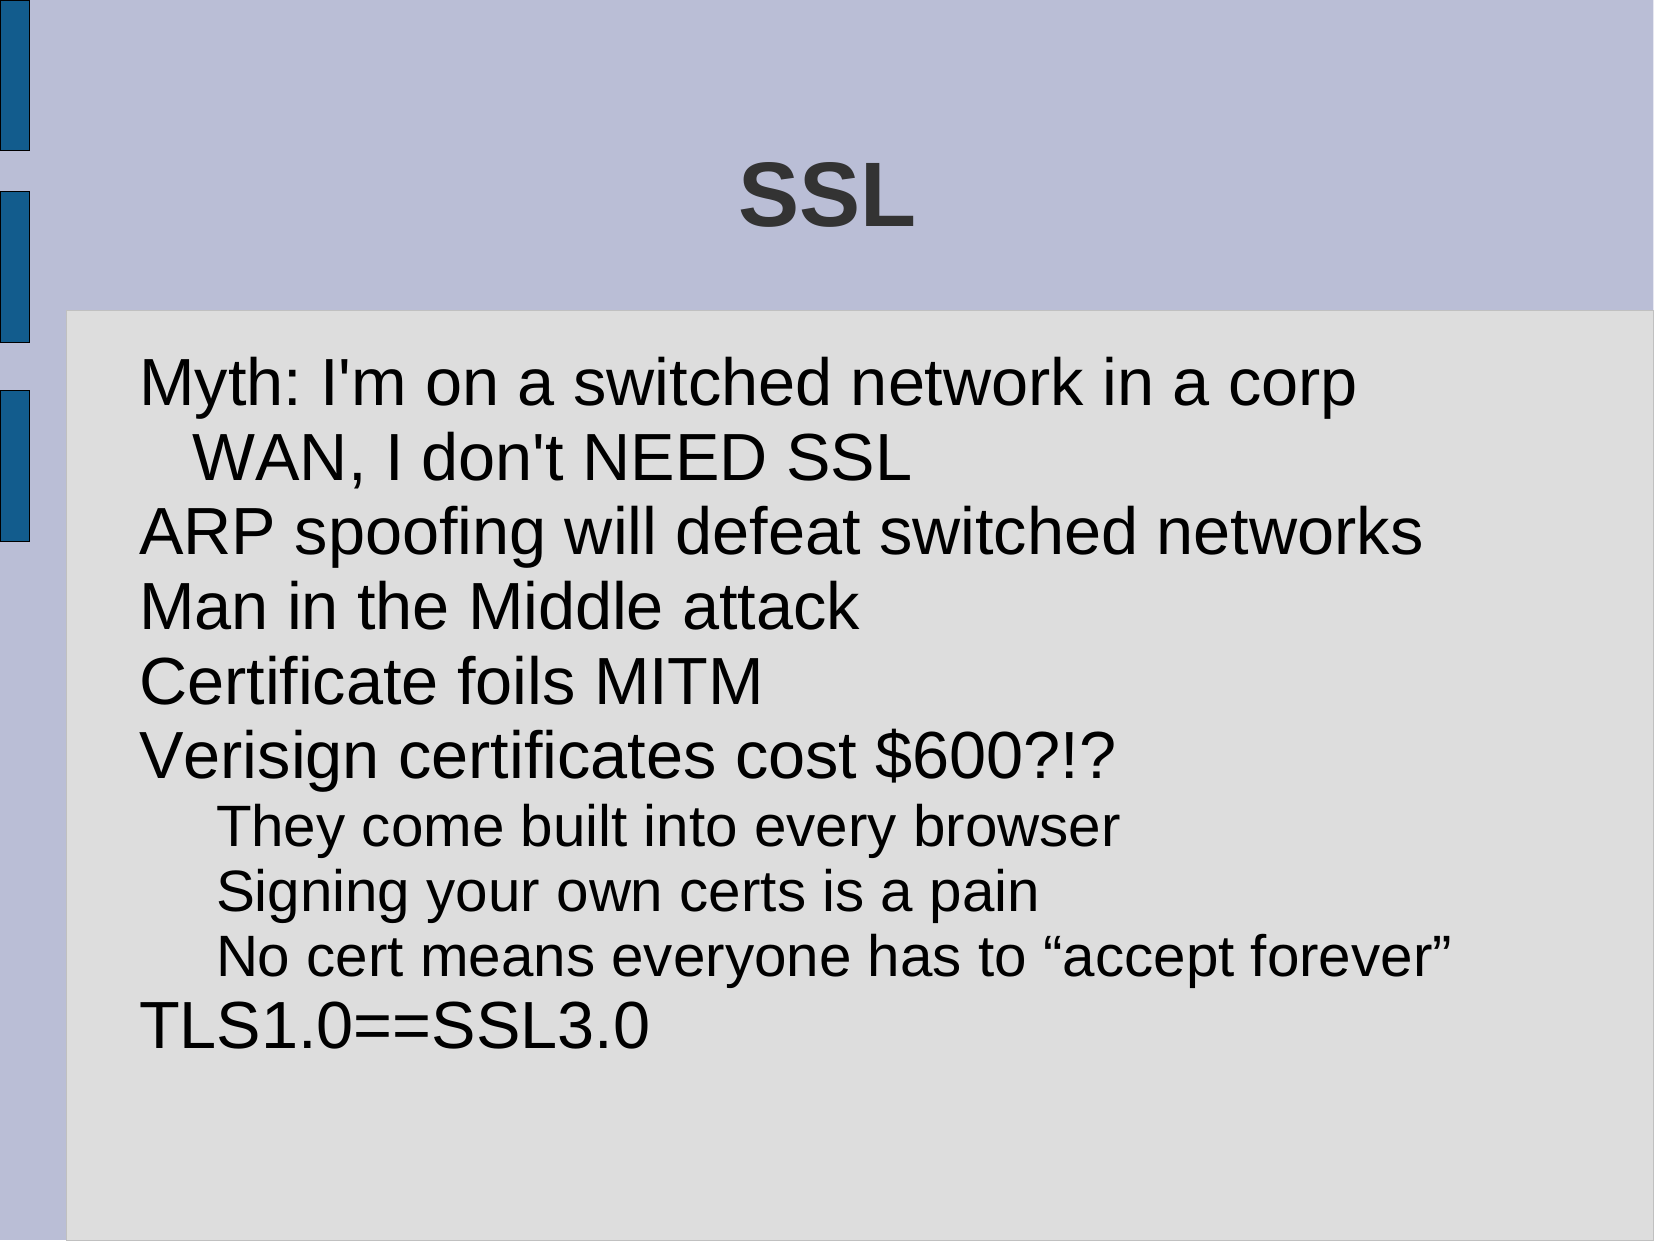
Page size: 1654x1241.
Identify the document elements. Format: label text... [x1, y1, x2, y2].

title SSL [121, 91, 1534, 299]
list Myth: I'm on a switched network in a corp WAN, I don't NEED SSL ARP spoofing will defeat switched networks Man in the Middle attack Certificate foils MITM Verisign certificates cost $600?!? They come built into every browser Signing your own certs is a pain No cert means everyone has to “accept forever” TLS1.0==SSL3.0 [121, 344, 1534, 1127]
